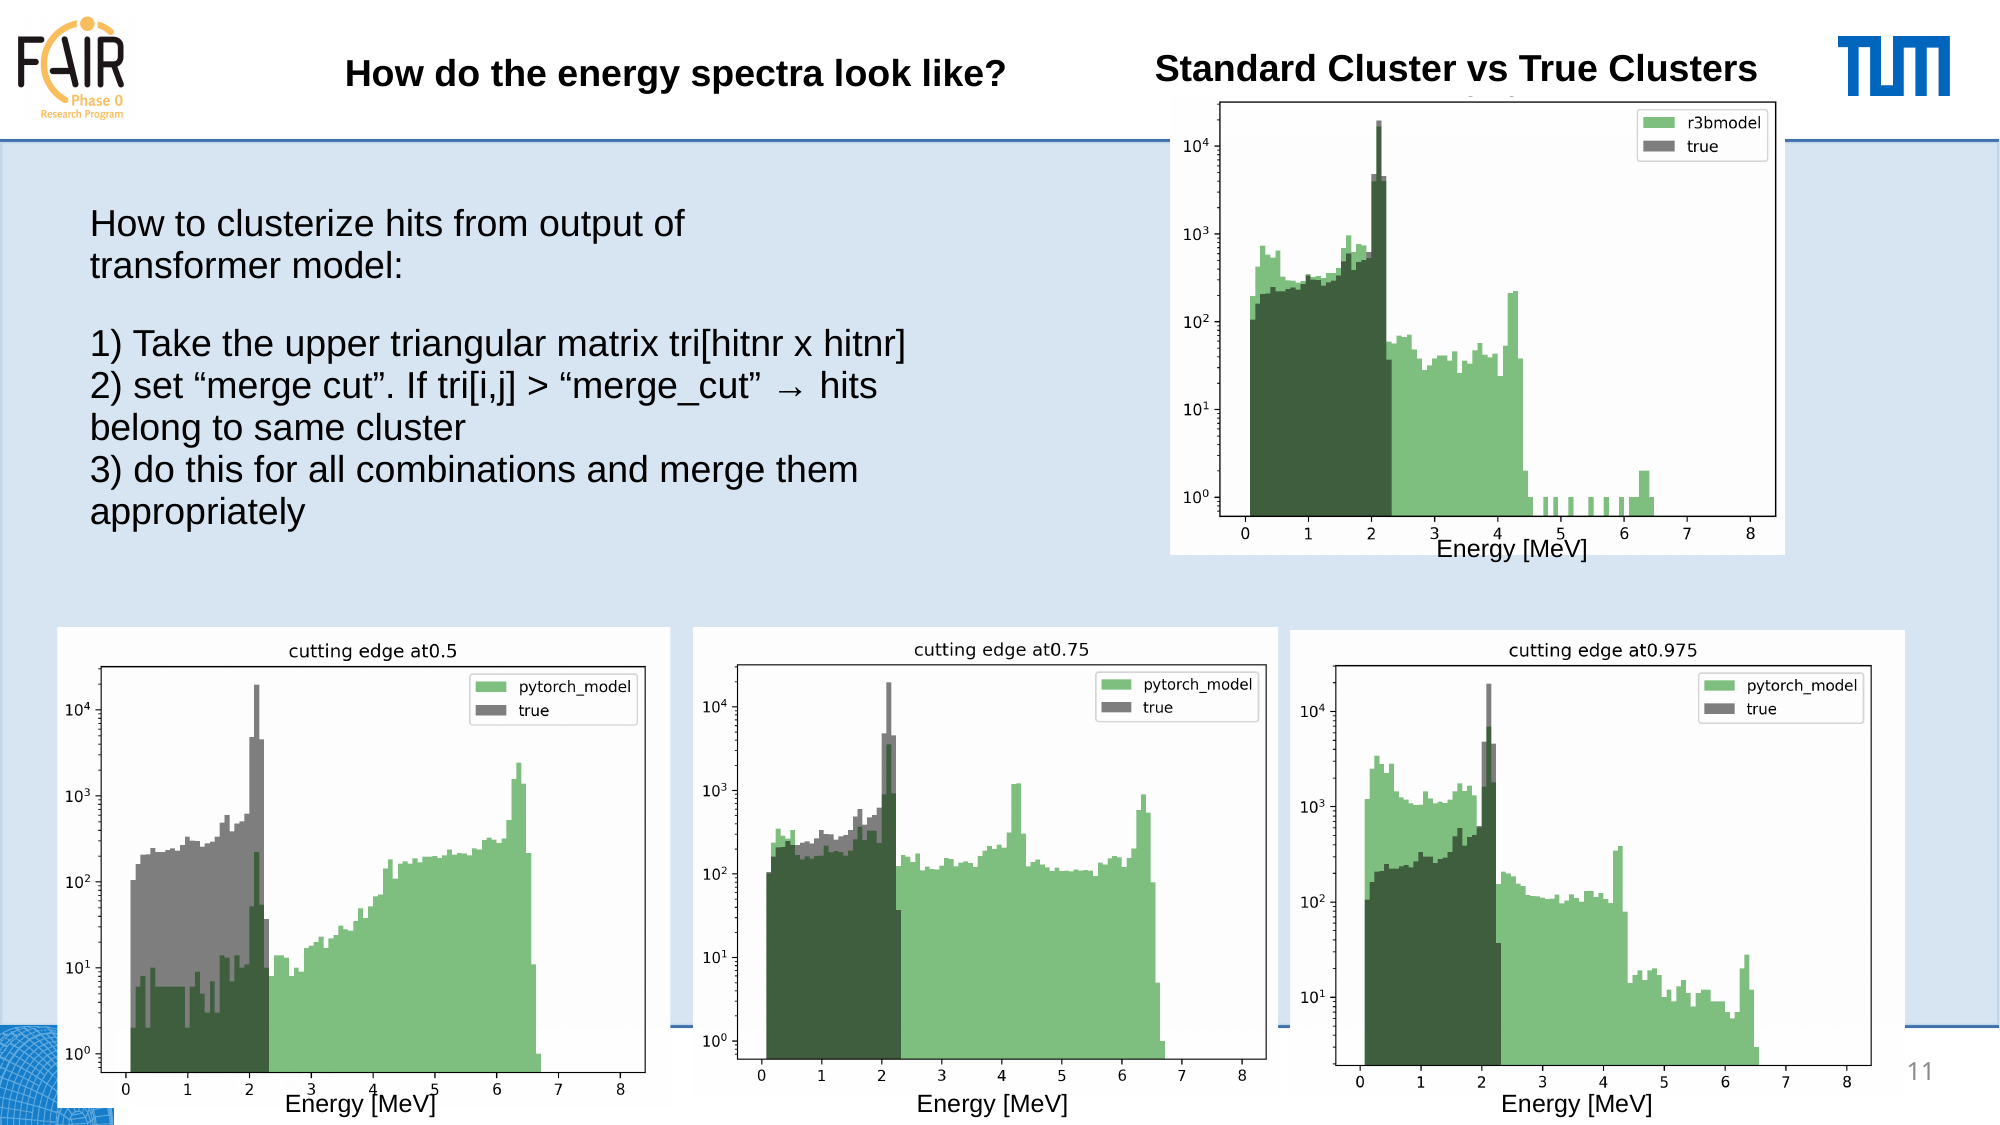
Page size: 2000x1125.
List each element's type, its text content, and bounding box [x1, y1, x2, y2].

picture [15, 15, 142, 120]
text_box Energy [MeV] [1421, 527, 1617, 571]
text_box 1) Take the upper triangular matrix tri[hitnr x hitnr] 2) set “merge cut”. If tri[i,j] > “merge_cut” → hits belong to same cluster 3) do this for all combinations and merge them appropriately [75, 314, 946, 555]
text_box How do the energy spectra look like? [330, 45, 1170, 102]
picture [1170, 97, 1786, 555]
text_box How to clusterize hits from output of transformer model: [75, 195, 751, 294]
picture [0, 627, 671, 1125]
text_box Energy [MeV] [901, 1082, 1097, 1125]
picture [1838, 36, 1950, 96]
picture [1290, 630, 1906, 1094]
text_box Standard Cluster vs True Clusters [1140, 39, 1786, 97]
text_box Energy [MeV] [270, 1082, 466, 1125]
text_box Energy [MeV] [1486, 1082, 1682, 1125]
picture [693, 627, 1279, 1096]
